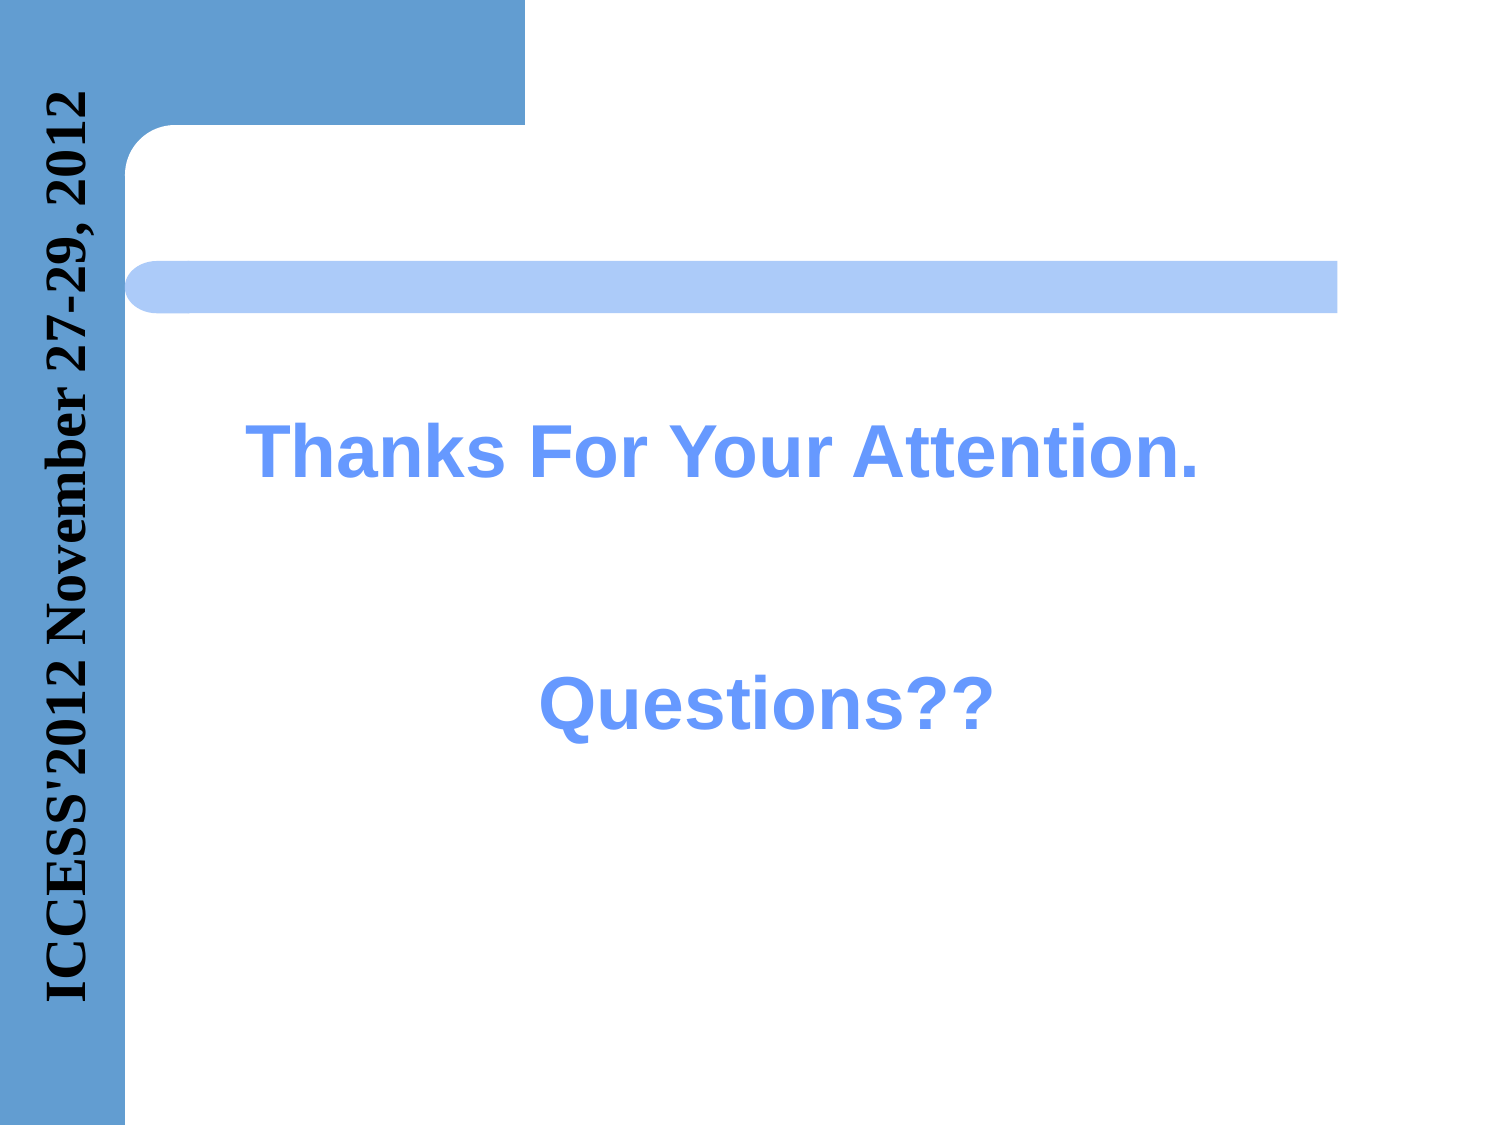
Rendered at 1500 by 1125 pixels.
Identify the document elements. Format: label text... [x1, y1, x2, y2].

title Thanks For Your Attention. [230, 375, 1424, 501]
text_box Questions?? [371, 647, 1164, 753]
